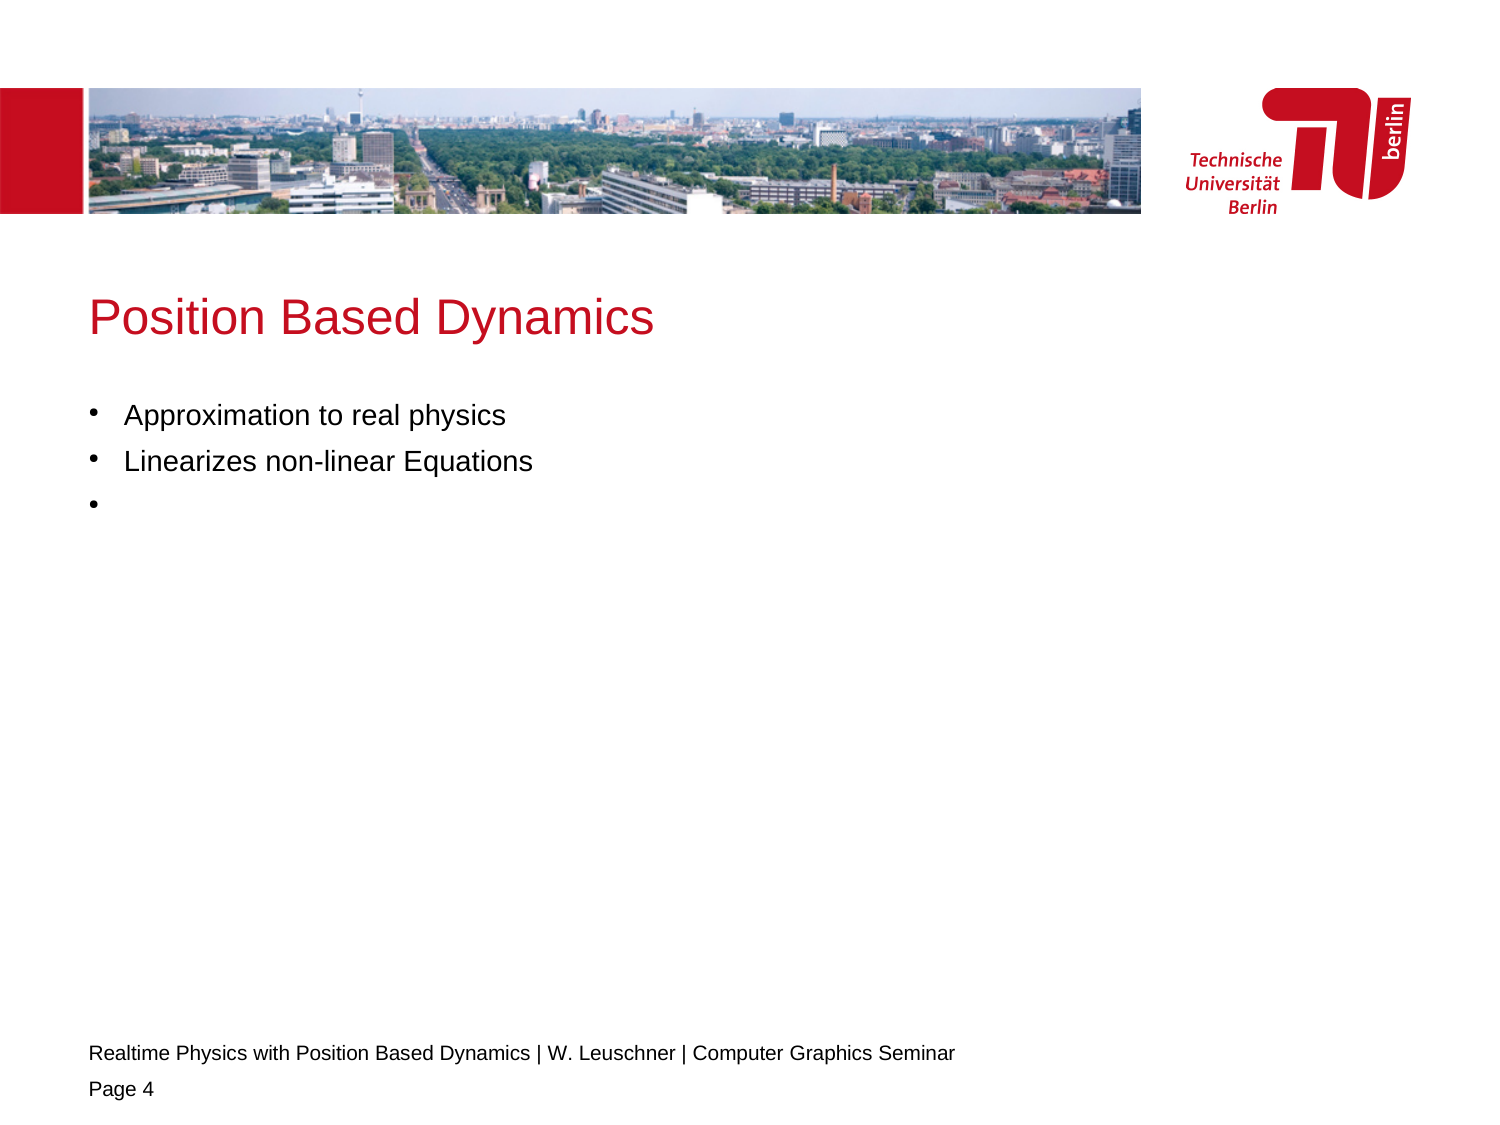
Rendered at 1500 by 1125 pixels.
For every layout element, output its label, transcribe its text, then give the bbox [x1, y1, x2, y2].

list Approximation to real physics Linearizes non-linear Equations [88, 385, 1411, 983]
picture [0, 88, 1141, 214]
picture [1186, 88, 1411, 214]
title Position Based Dynamics [88, 281, 1411, 345]
